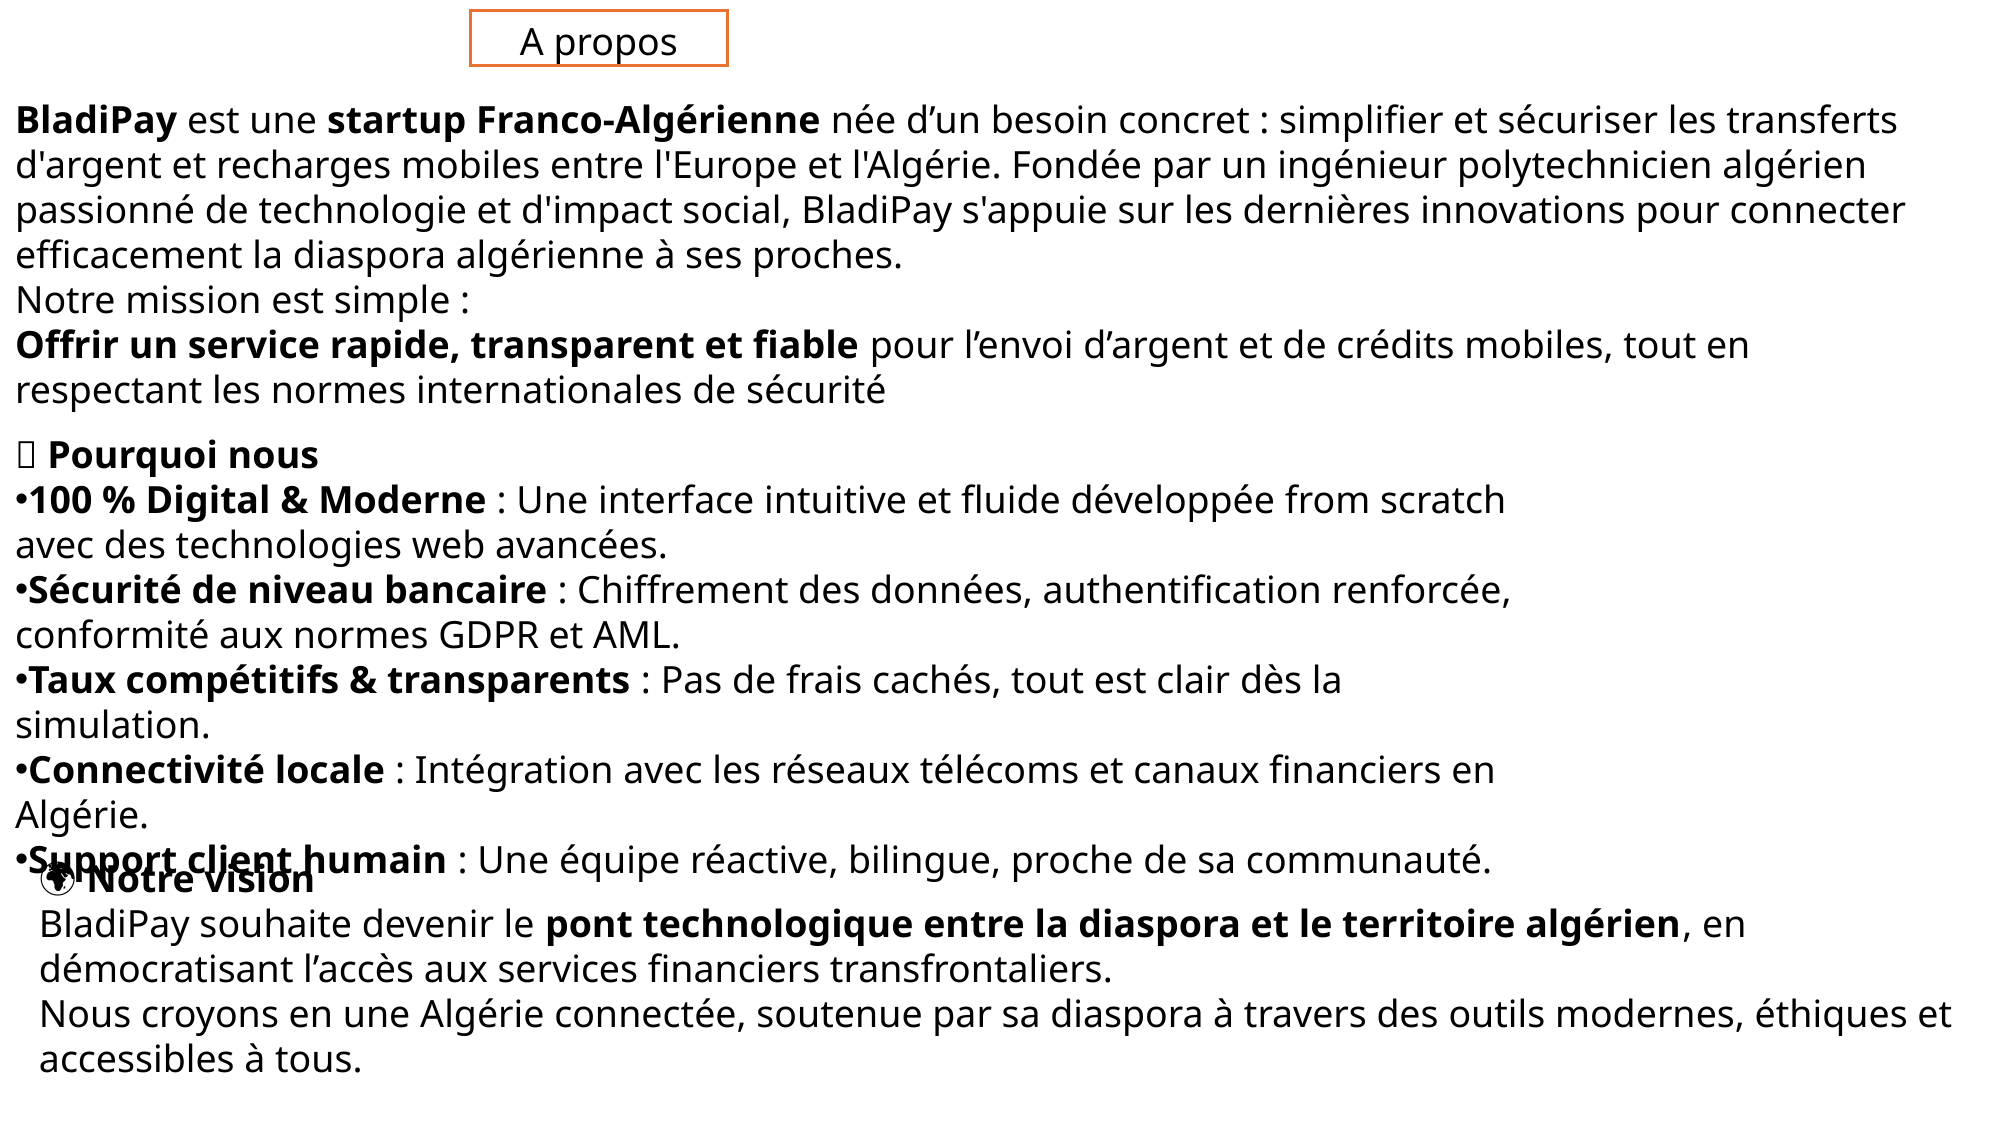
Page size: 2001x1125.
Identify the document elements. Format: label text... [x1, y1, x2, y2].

text_box A propos [470, 11, 728, 66]
text_box 🌍 Notre vision BladiPay souhaite devenir le pont technologique entre la diaspora et le territoire algérien, en démocratisant l’accès aux services financiers transfrontaliers. Nous croyons en une Algérie connectée, soutenue par sa diaspora à travers des outils modernes, éthiques et accessibles à tous. [23, 847, 2000, 1090]
text_box 💡 Pourquoi nous 100 % Digital & Moderne : Une interface intuitive et fluide développée from scratch avec des technologies web avancées. Sécurité de niveau bancaire : Chiffrement des données, authentification renforcée, conformité aux normes GDPR et AML. Taux compétitifs & transparents : Pas de frais cachés, tout est clair dès la simulation. Connectivité locale : Intégration avec les réseaux télécoms et canaux financiers en Algérie. Support client humain : Une équipe réactive, bilingue, proche de sa communauté. [0, 423, 1560, 848]
text_box BladiPay est une startup Franco-Algérienne née d’un besoin concret : simplifier et sécuriser les transferts d'argent et recharges mobiles entre l'Europe et l'Algérie. Fondée par un ingénieur polytechnicien algérien passionné de technologie et d'impact social, BladiPay s'appuie sur les dernières innovations pour connecter efficacement la diaspora algérienne à ses proches. Notre mission est simple : Offrir un service rapide, transparent et fiable pour l’envoi d’argent et de crédits mobiles, tout en respectant les normes internationales de sécurité [0, 88, 1951, 468]
